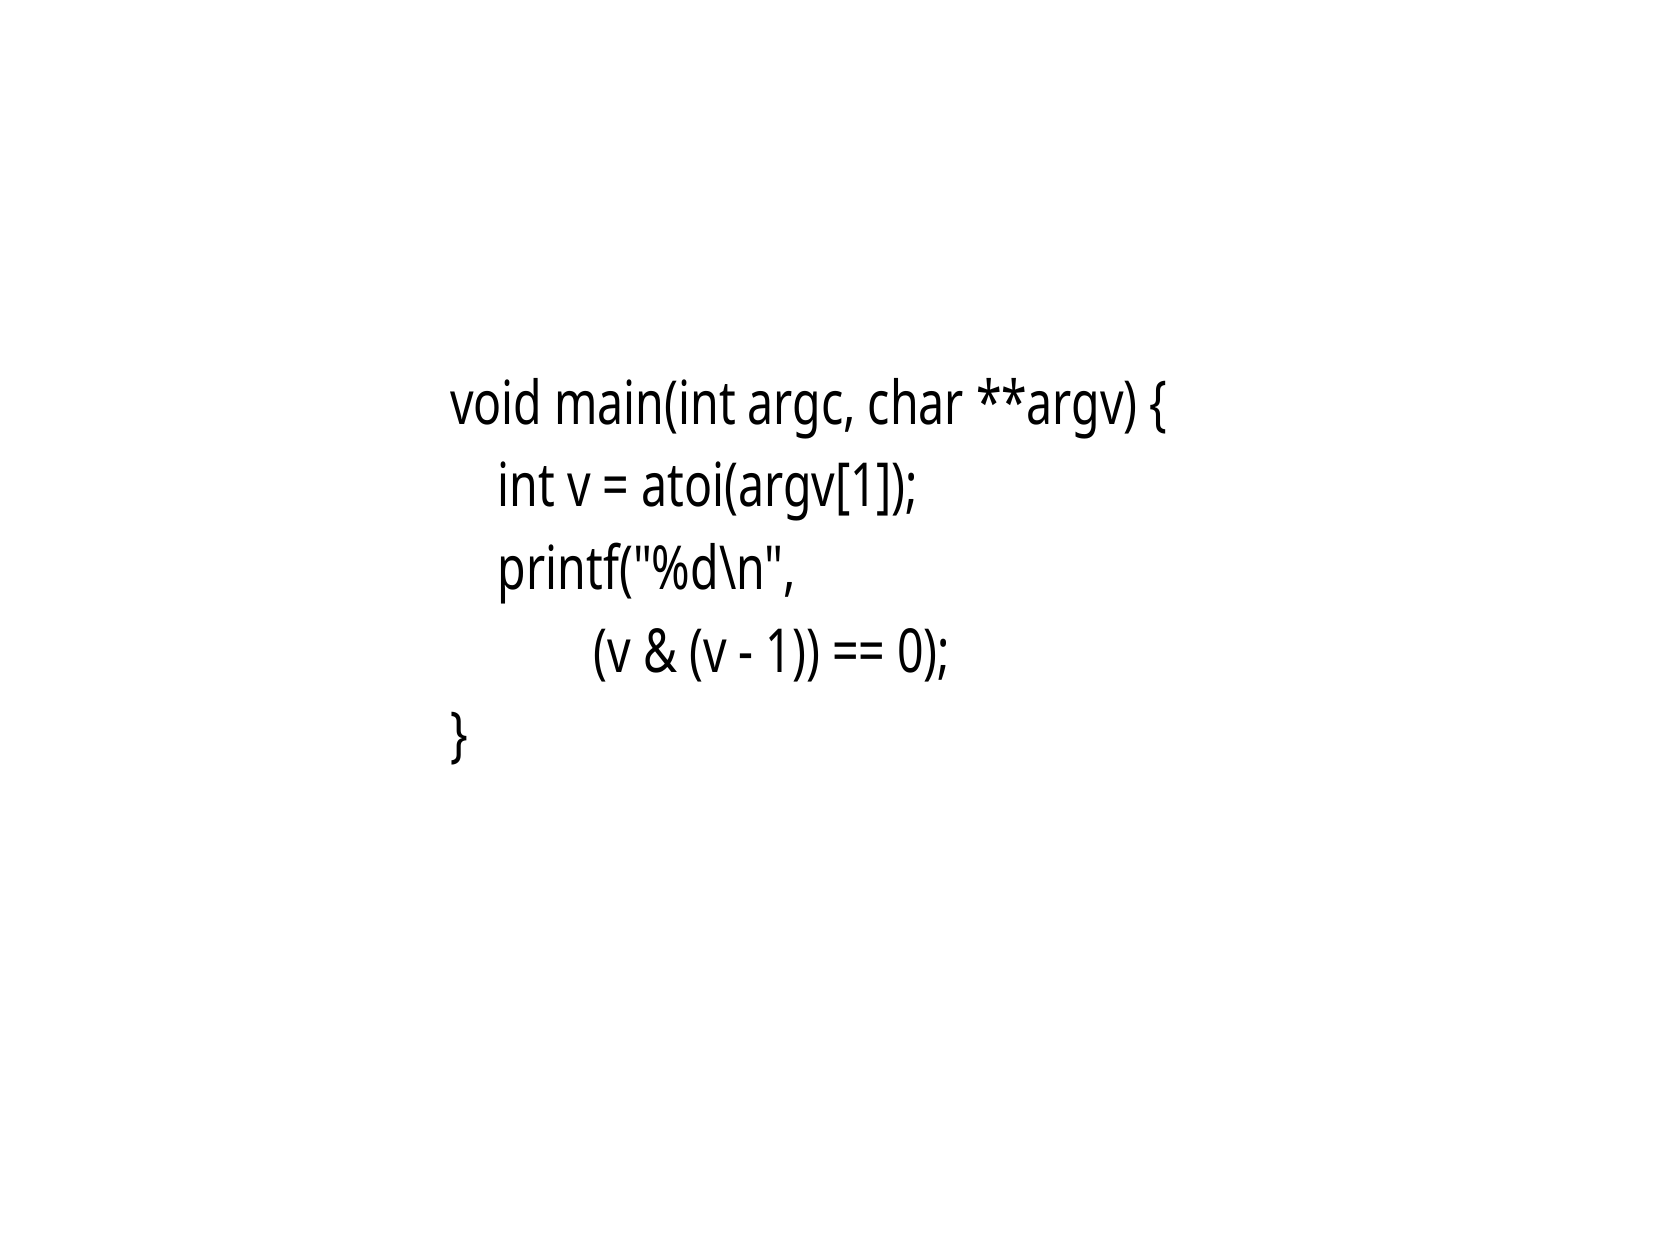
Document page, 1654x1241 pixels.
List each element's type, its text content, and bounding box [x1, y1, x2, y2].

text_box void main(int argc, char **argv) { int v = atoi(argv[1]); printf("%d\n", (v & (v - 1)) == 0); } [435, 351, 1186, 780]
